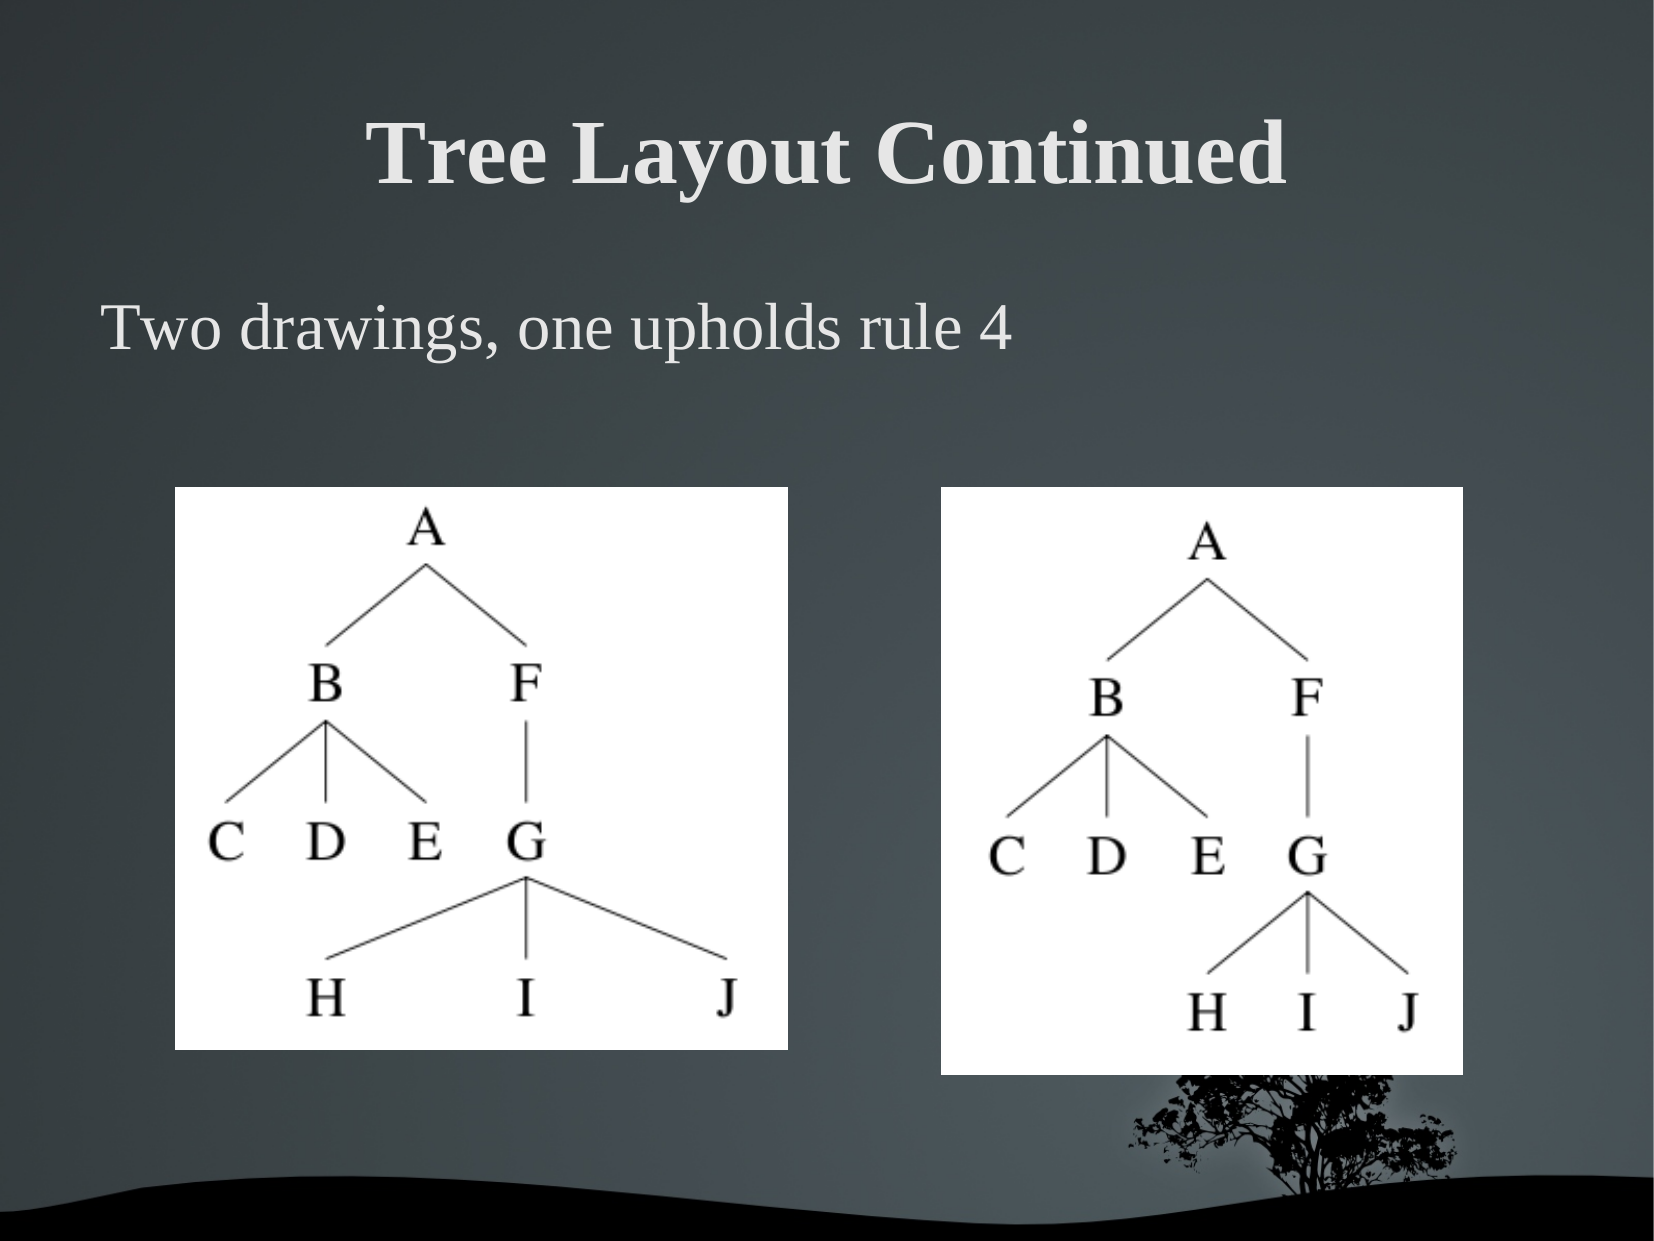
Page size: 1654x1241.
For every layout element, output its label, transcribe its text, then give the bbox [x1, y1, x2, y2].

picture [0, 0, 1654, 1241]
list Two drawings, one upholds rule 4 [82, 290, 1571, 376]
title Tree Layout Continued [82, 56, 1571, 250]
